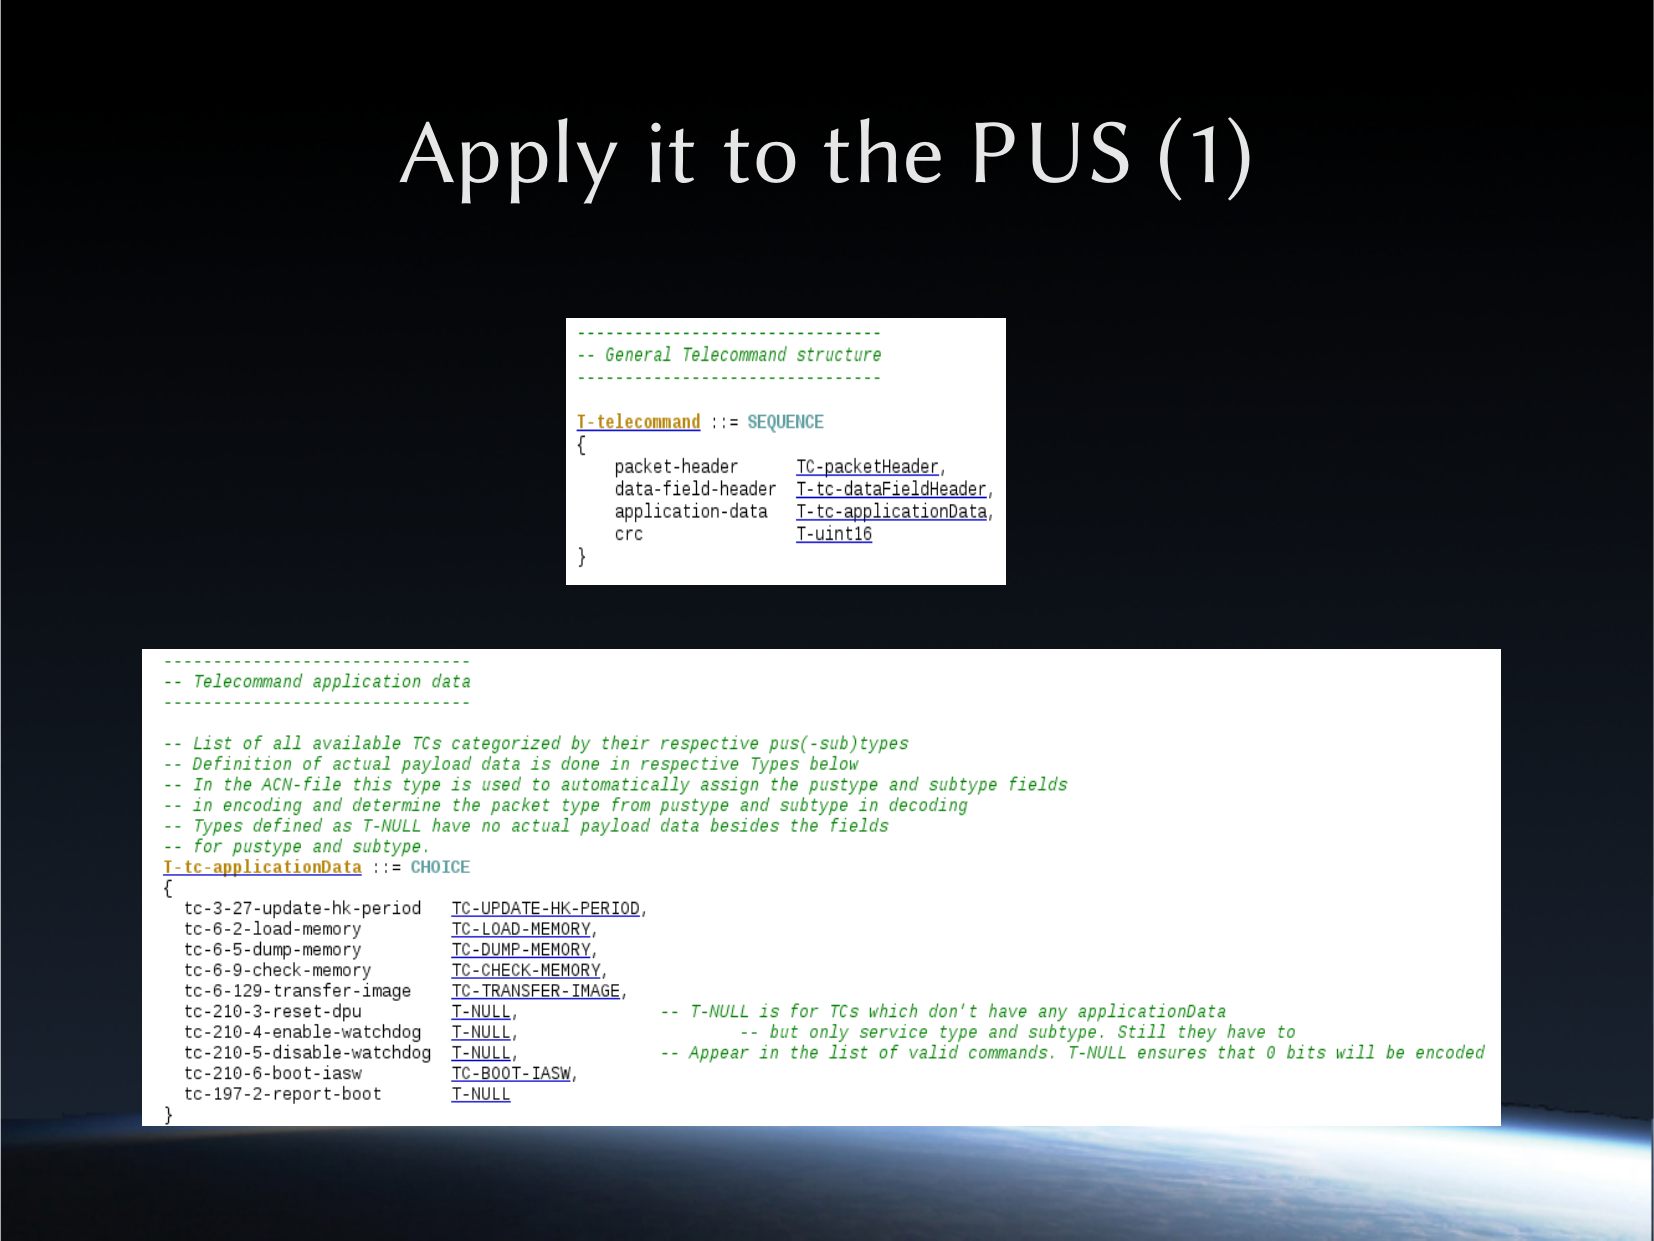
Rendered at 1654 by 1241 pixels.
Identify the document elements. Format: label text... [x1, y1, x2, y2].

title Apply it to the PUS (1) [82, 49, 1571, 257]
picture [0, 0, 1654, 1241]
